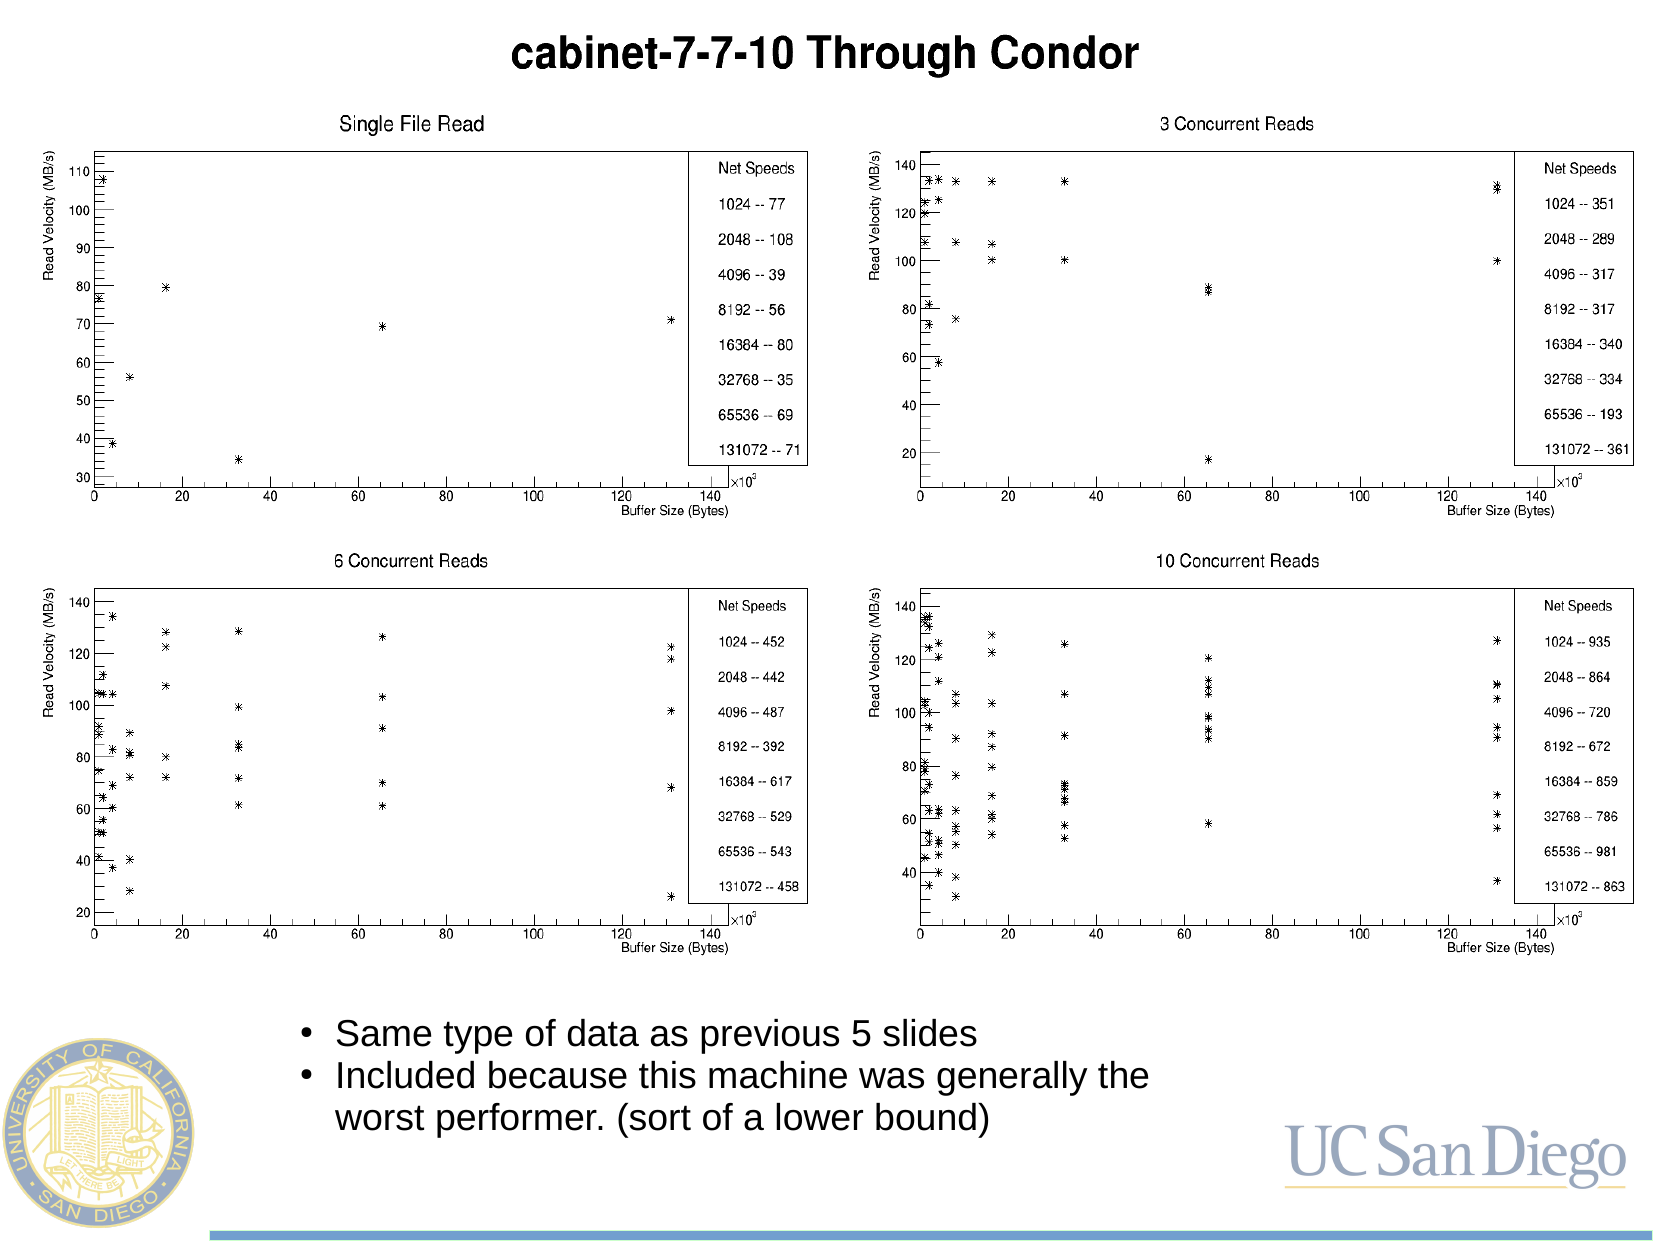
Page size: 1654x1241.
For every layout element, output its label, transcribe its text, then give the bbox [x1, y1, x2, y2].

text_box [209, 1230, 1653, 1241]
picture [1253, 1089, 1653, 1230]
picture [0, 1034, 196, 1231]
picture [0, 3, 1650, 976]
text_box Same type of data as previous 5 slides Included because this machine was generally the worst performer. (sort of a lower bound) [285, 1005, 1246, 1146]
